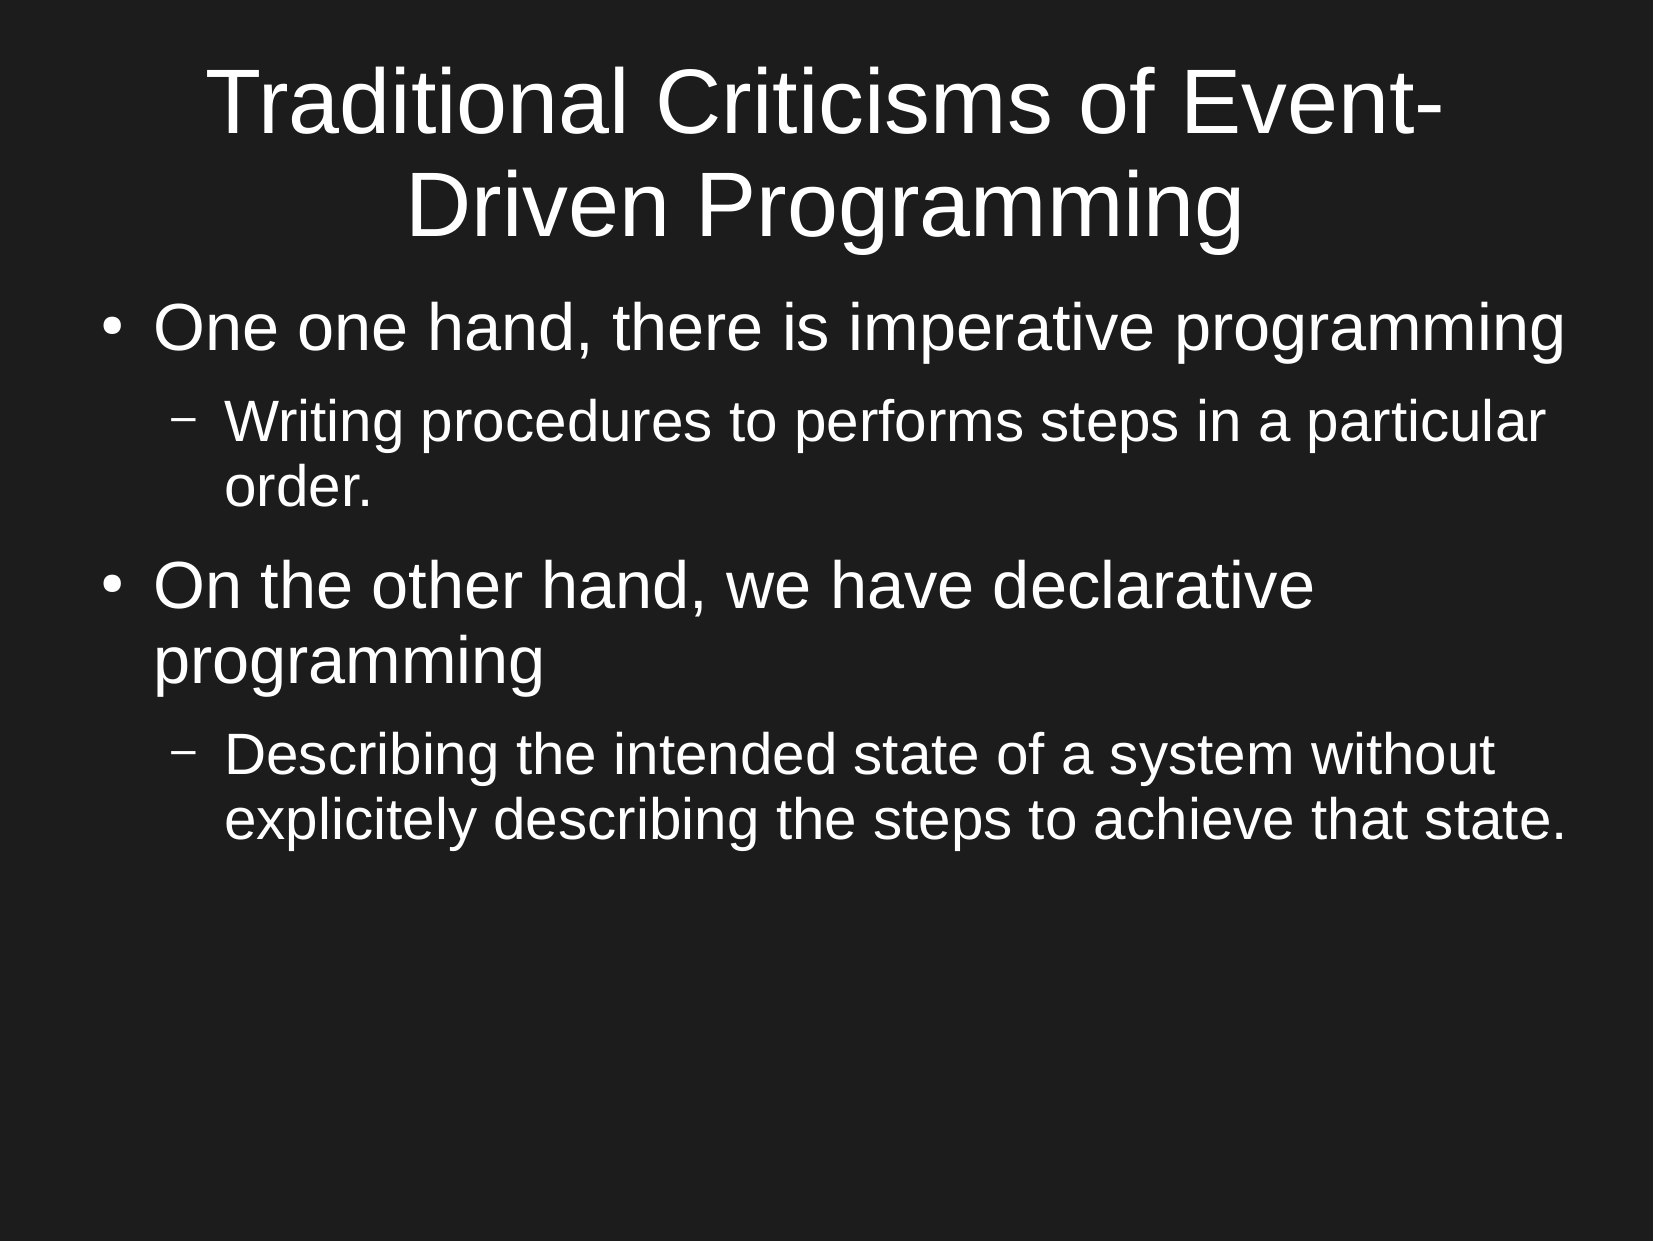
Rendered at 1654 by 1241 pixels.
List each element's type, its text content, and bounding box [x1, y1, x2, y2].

list One one hand, there is imperative programming Writing procedures to performs steps in a particular order. On the other hand, we have declarative programming Describing the intended state of a system without explicitely describing the steps to achieve that state. [82, 290, 1571, 1010]
title Traditional Criticisms of Event-Driven Programming [82, 49, 1571, 257]
